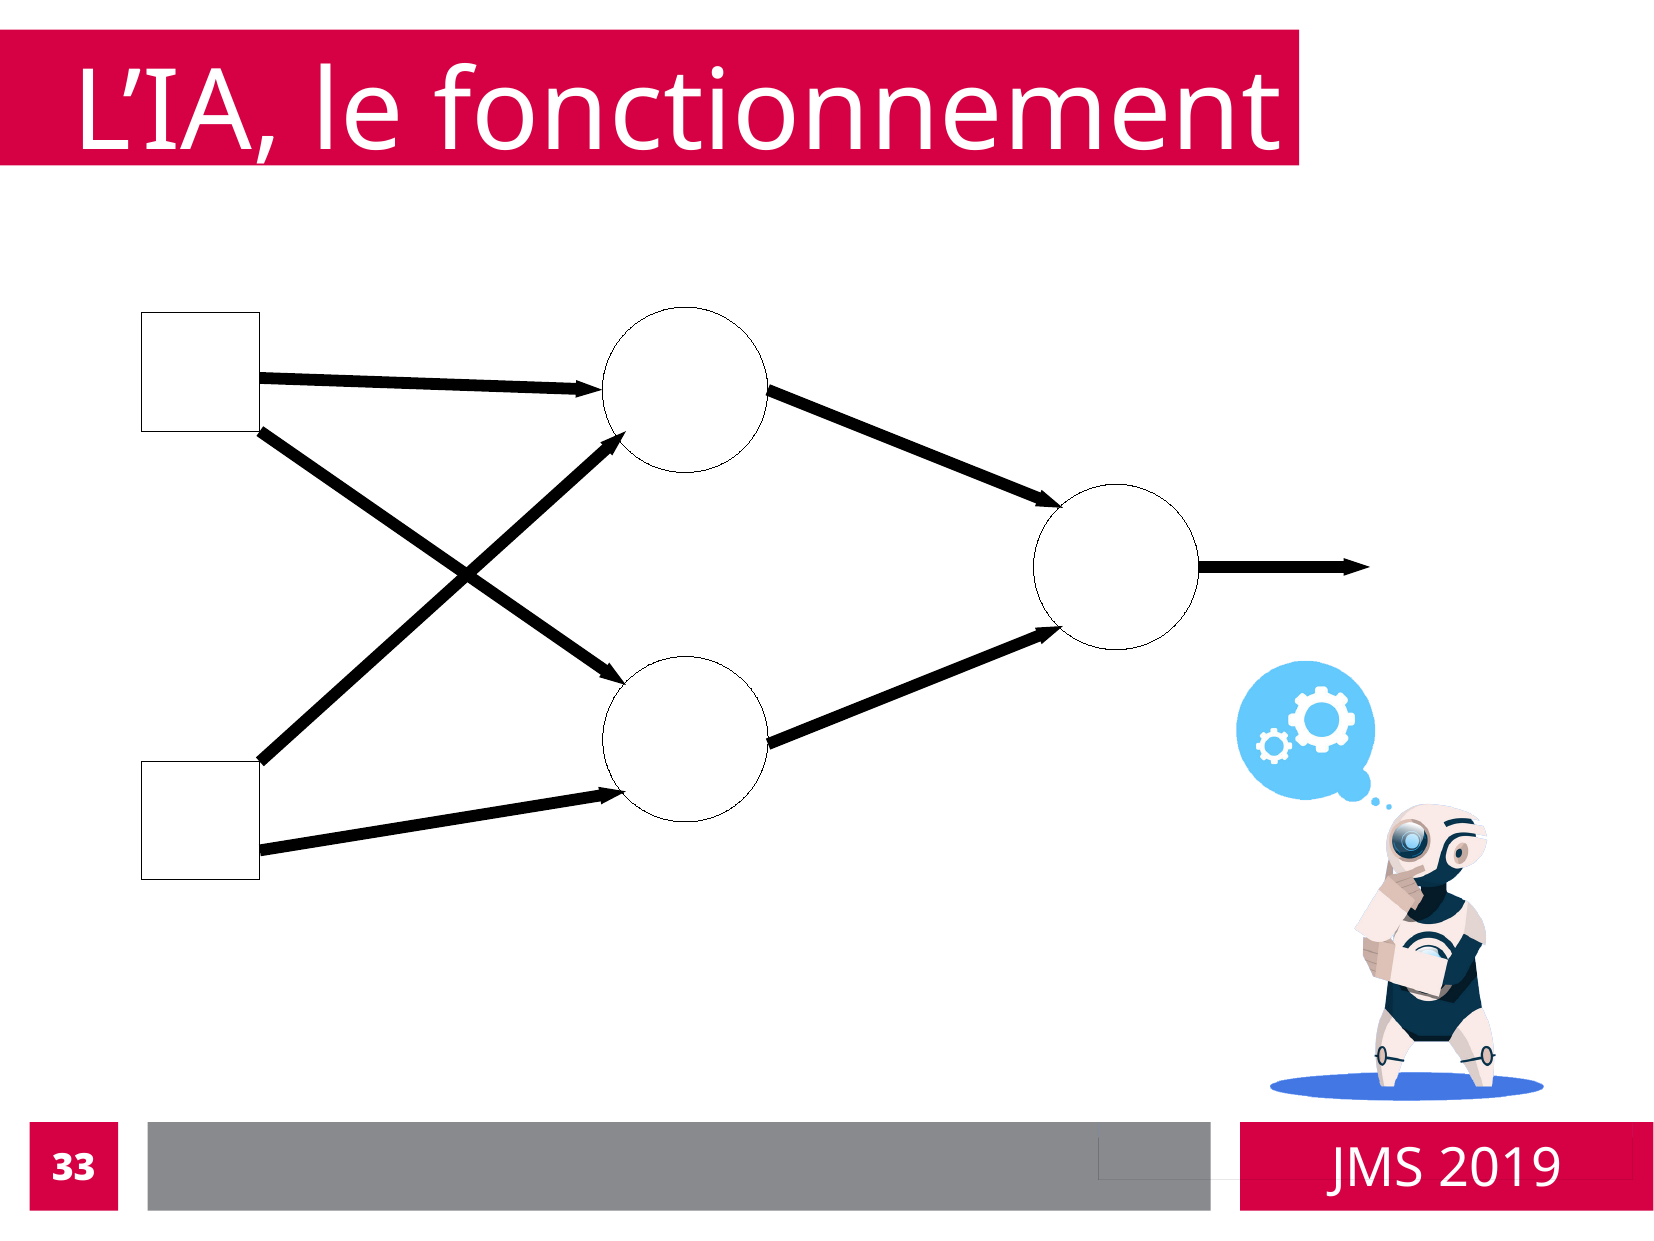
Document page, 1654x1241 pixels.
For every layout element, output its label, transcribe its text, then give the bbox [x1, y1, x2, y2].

title L’IA, le fonctionnement [0, 29, 1371, 178]
text_box [1033, 484, 1199, 648]
text_box [602, 307, 768, 473]
text_box [141, 761, 260, 880]
text_box [602, 656, 769, 822]
text_box [141, 312, 260, 432]
picture [1098, 602, 1633, 1180]
